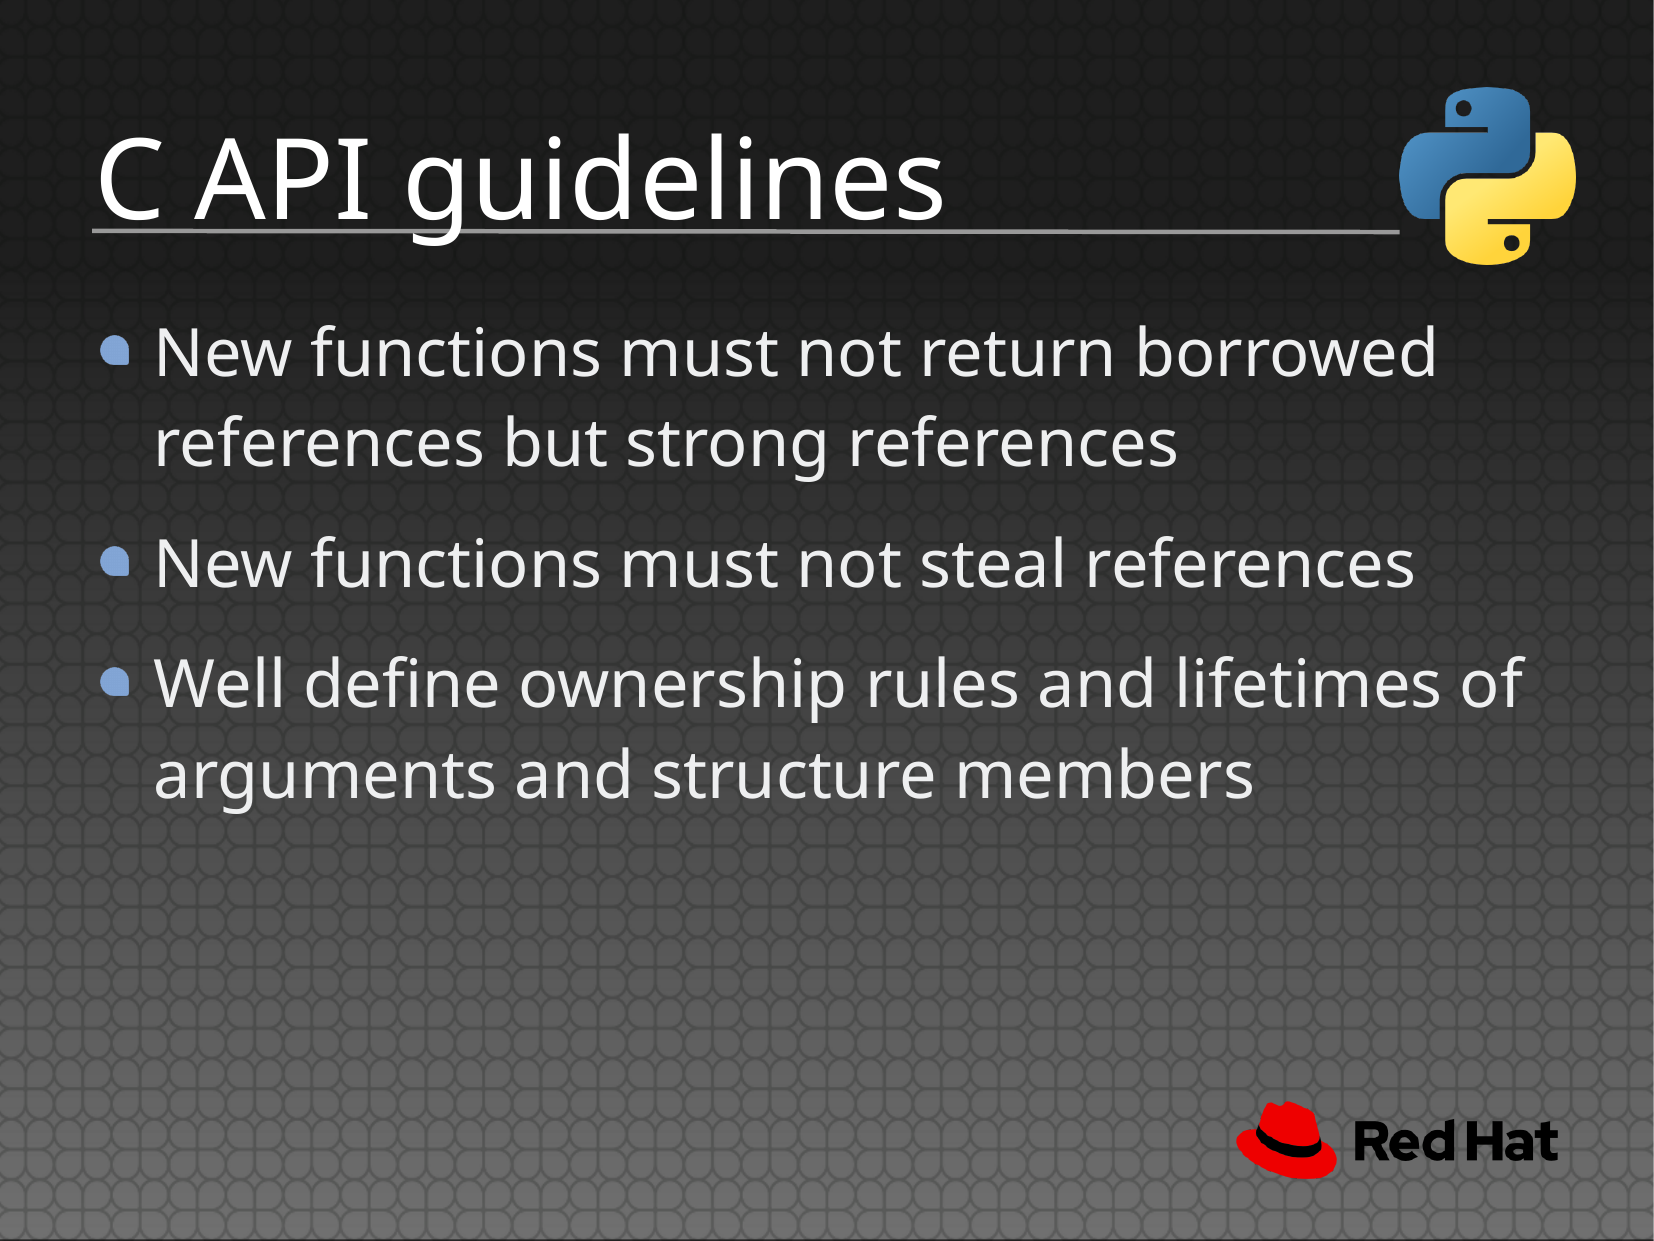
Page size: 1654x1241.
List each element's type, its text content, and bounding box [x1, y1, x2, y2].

picture [0, 0, 1654, 1241]
title C API guidelines [94, 100, 1426, 251]
list New functions must not return borrowed references but strong references New functions must not steal references Well define ownership rules and lifetimes of arguments and structure members [82, 304, 1571, 1045]
